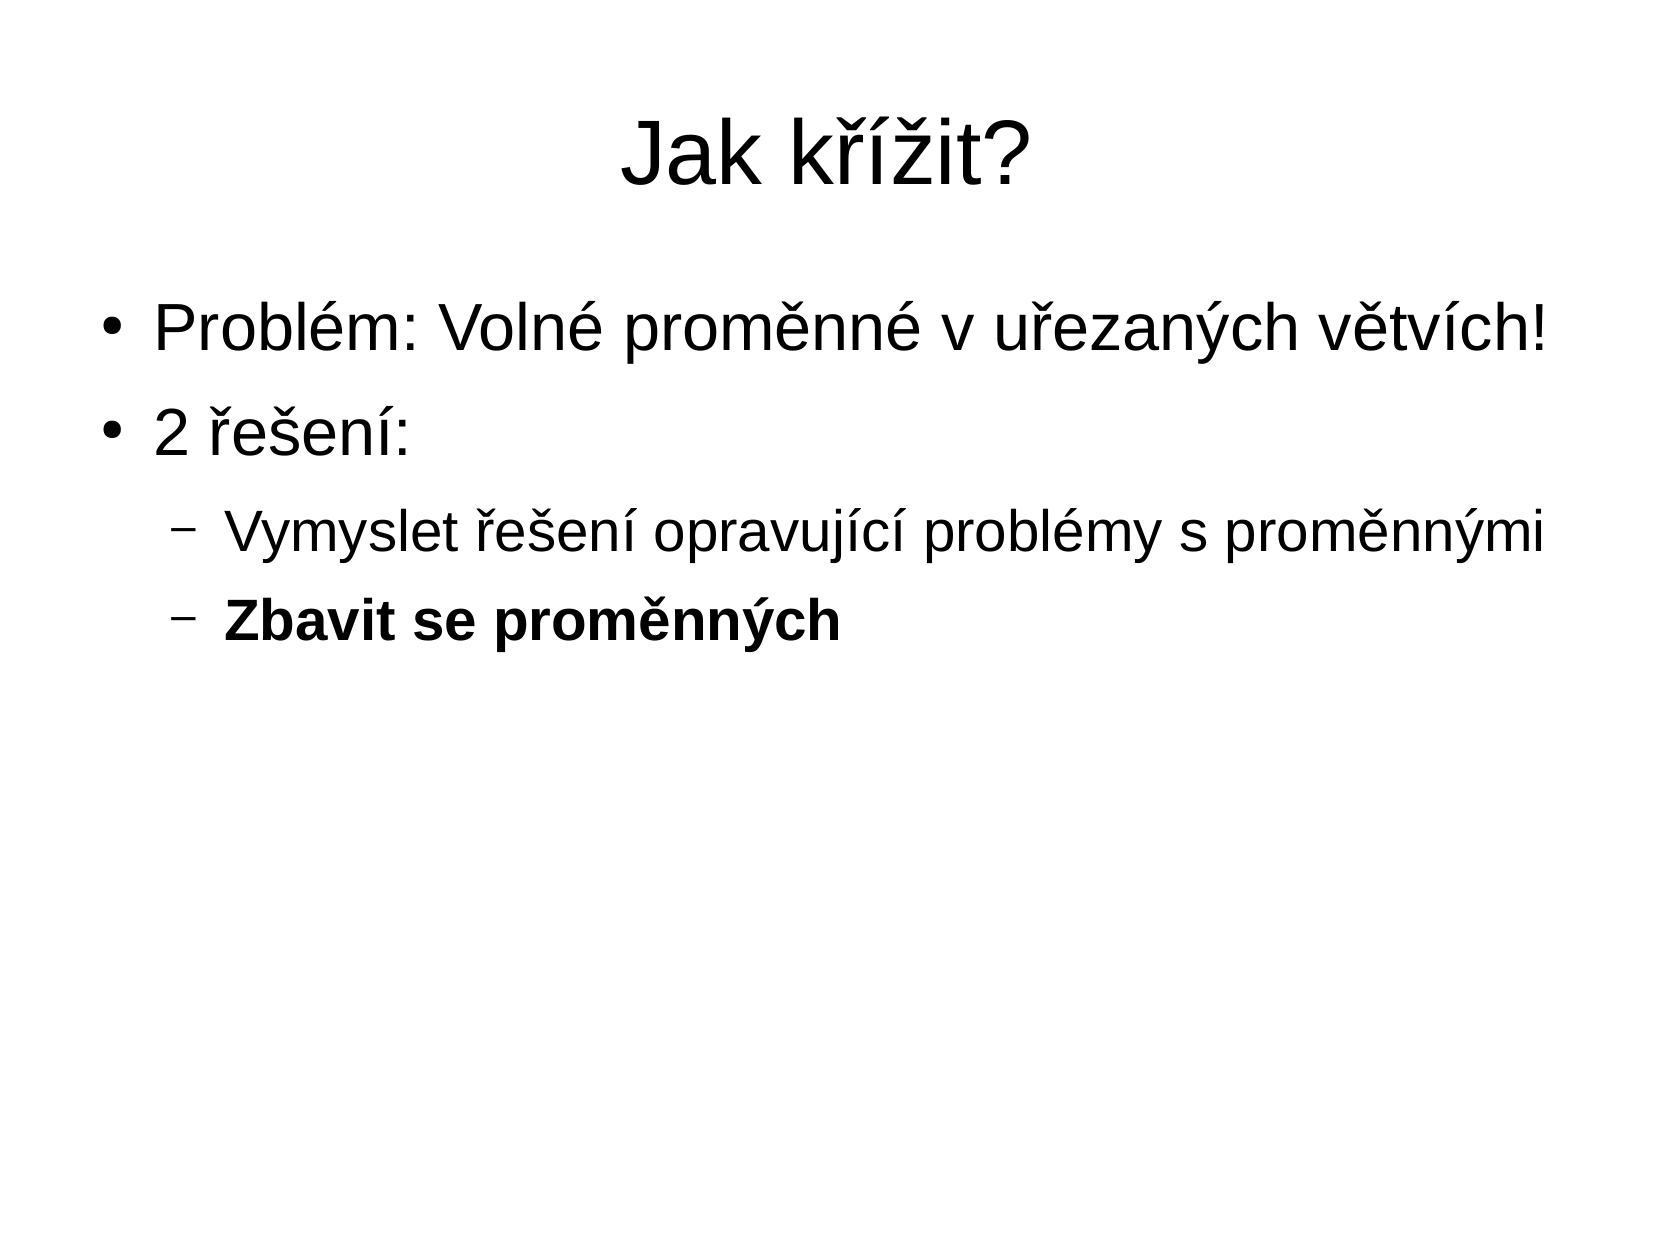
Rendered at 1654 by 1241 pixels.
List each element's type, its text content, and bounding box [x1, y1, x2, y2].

title Jak křížit? [82, 49, 1571, 257]
list Problém: Volné proměnné v uřezaných větvích! 2 řešení: Vymyslet řešení opravující problémy s proměnnými Zbavit se proměnných [82, 290, 1571, 1010]
